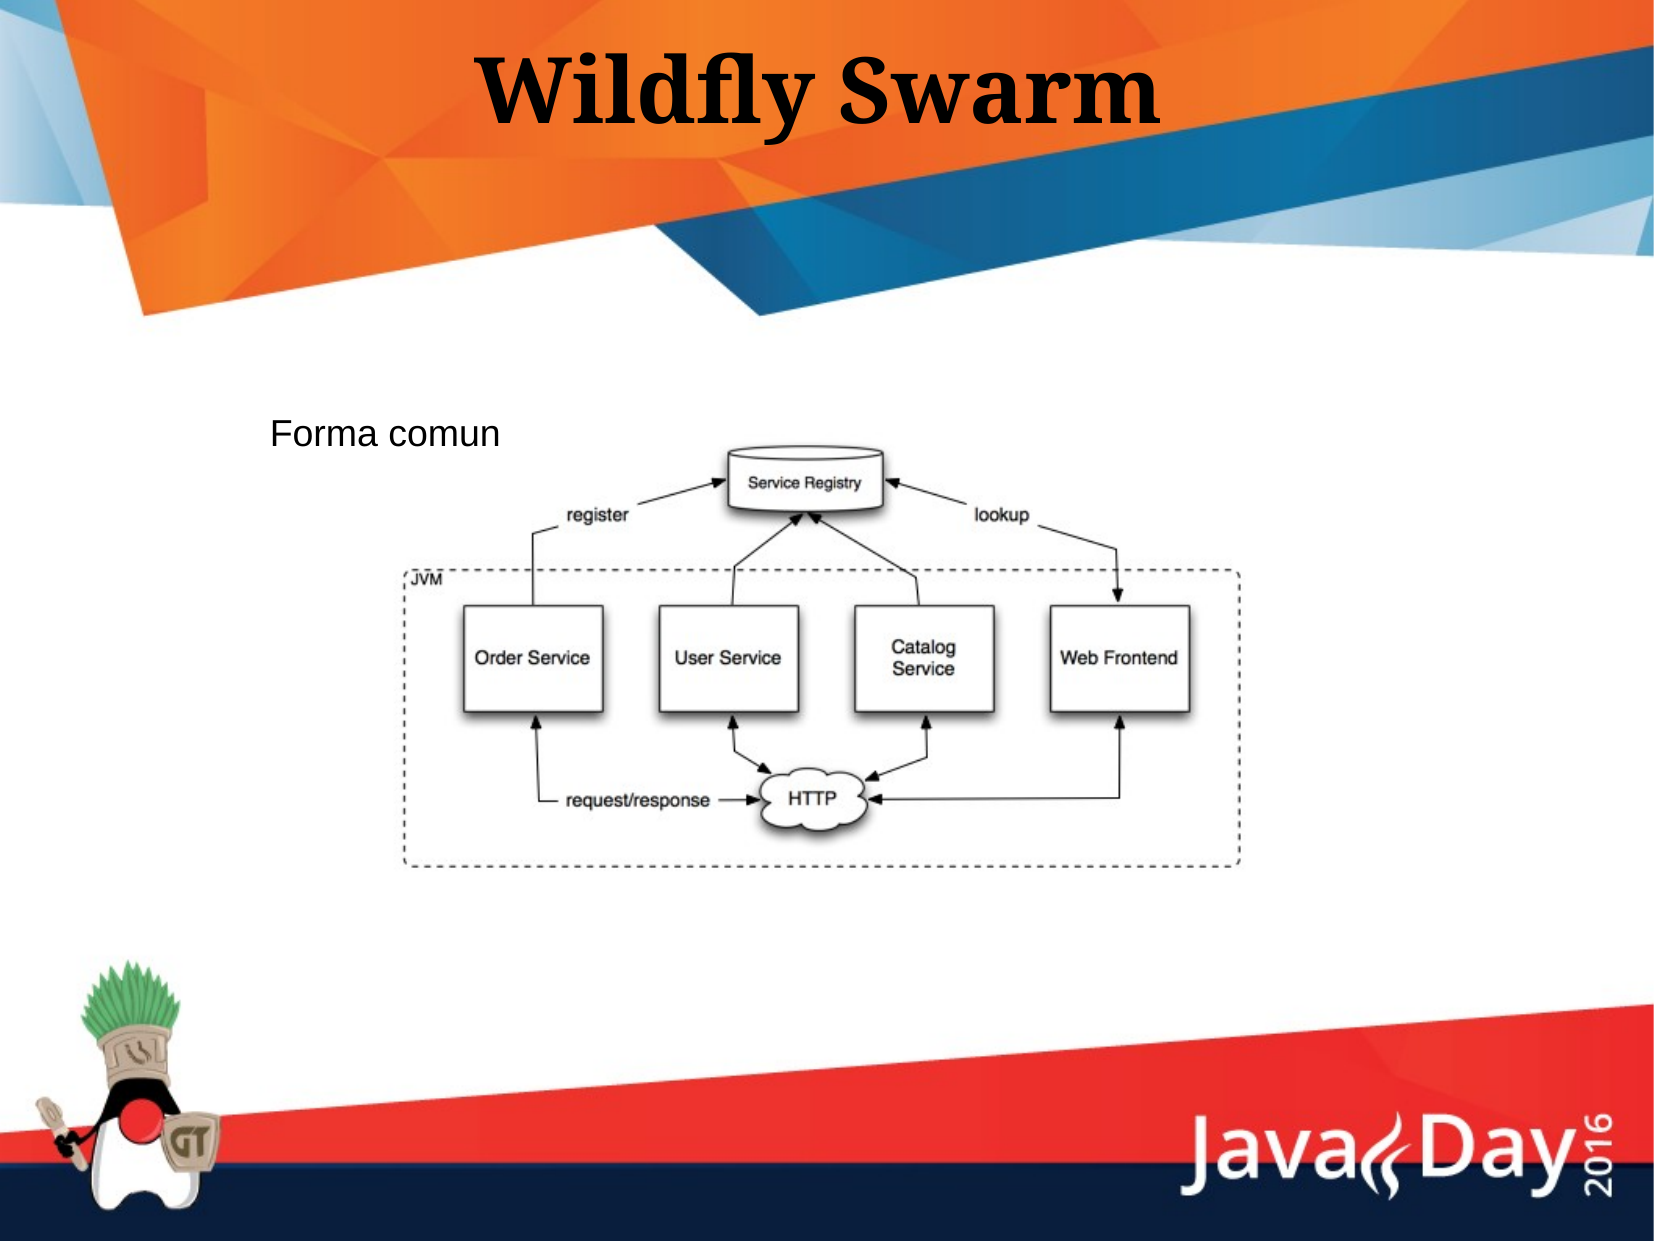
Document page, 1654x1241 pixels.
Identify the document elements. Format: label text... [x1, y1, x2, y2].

title Wildfly Swarm [75, 0, 1564, 193]
text_box Forma comun [255, 405, 526, 462]
picture [0, 0, 1654, 1241]
picture [1291, 194, 1303, 200]
